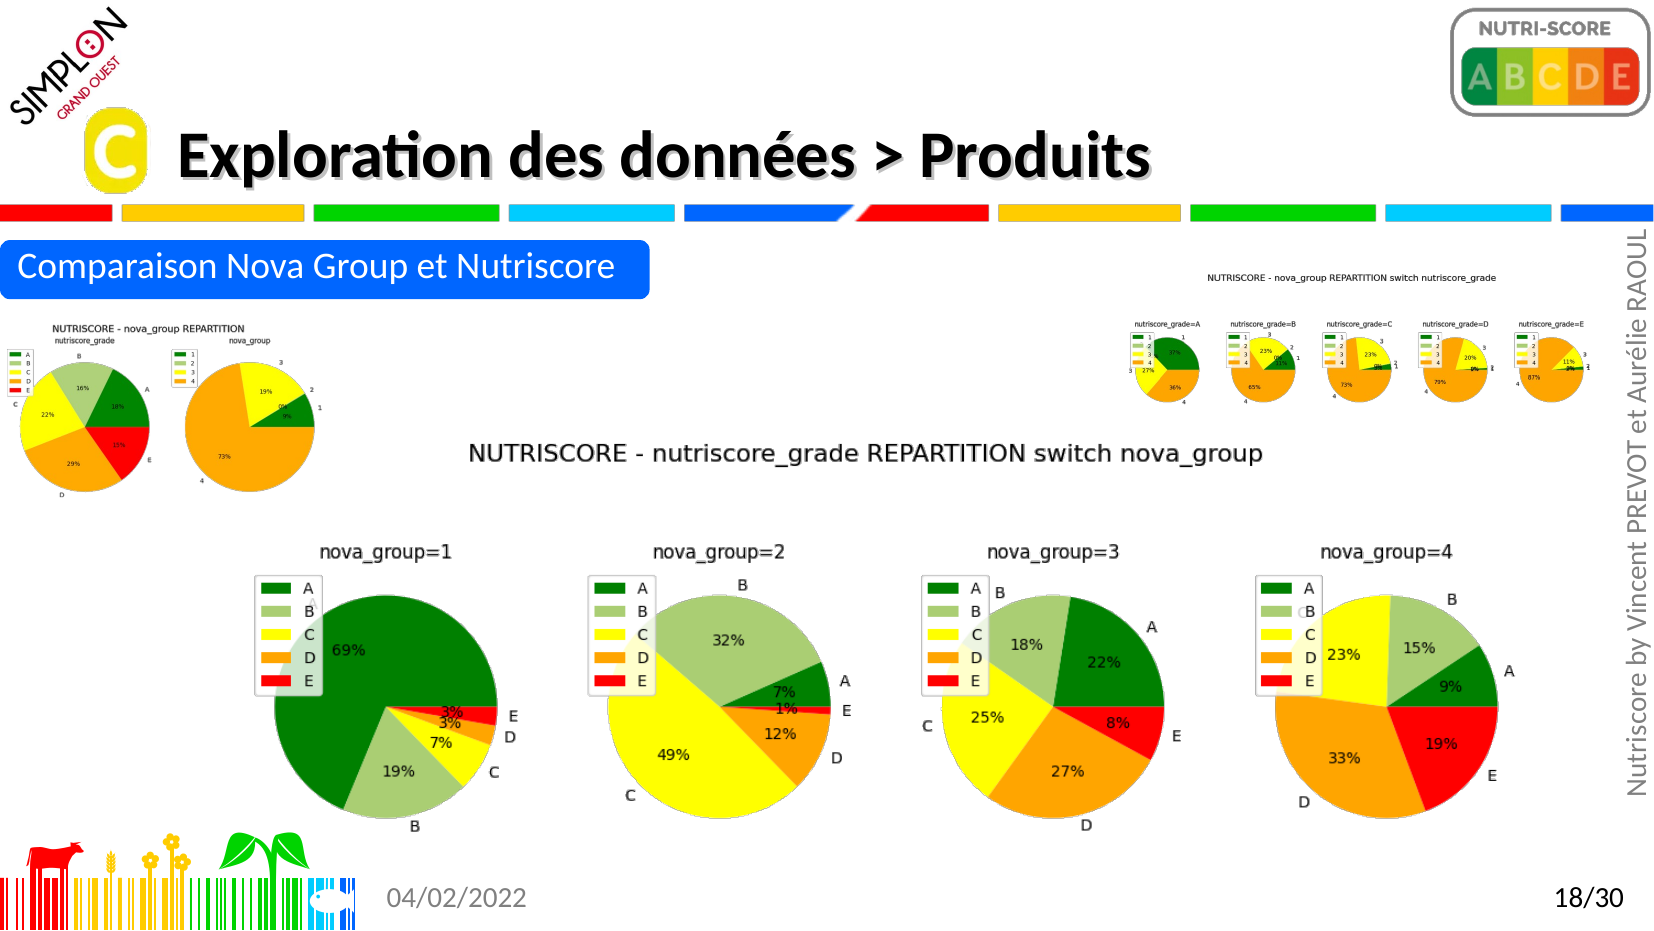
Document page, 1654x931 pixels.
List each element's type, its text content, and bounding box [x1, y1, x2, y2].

picture [1448, 4, 1654, 119]
picture [0, 321, 1536, 930]
title Exploration des données > Produits [177, 108, 1571, 213]
picture [1123, 270, 1595, 414]
picture [0, 200, 1654, 225]
text_box Comparaison Nova Group et Nutriscore [0, 240, 650, 300]
picture [82, 106, 151, 195]
picture [2, 2, 147, 147]
